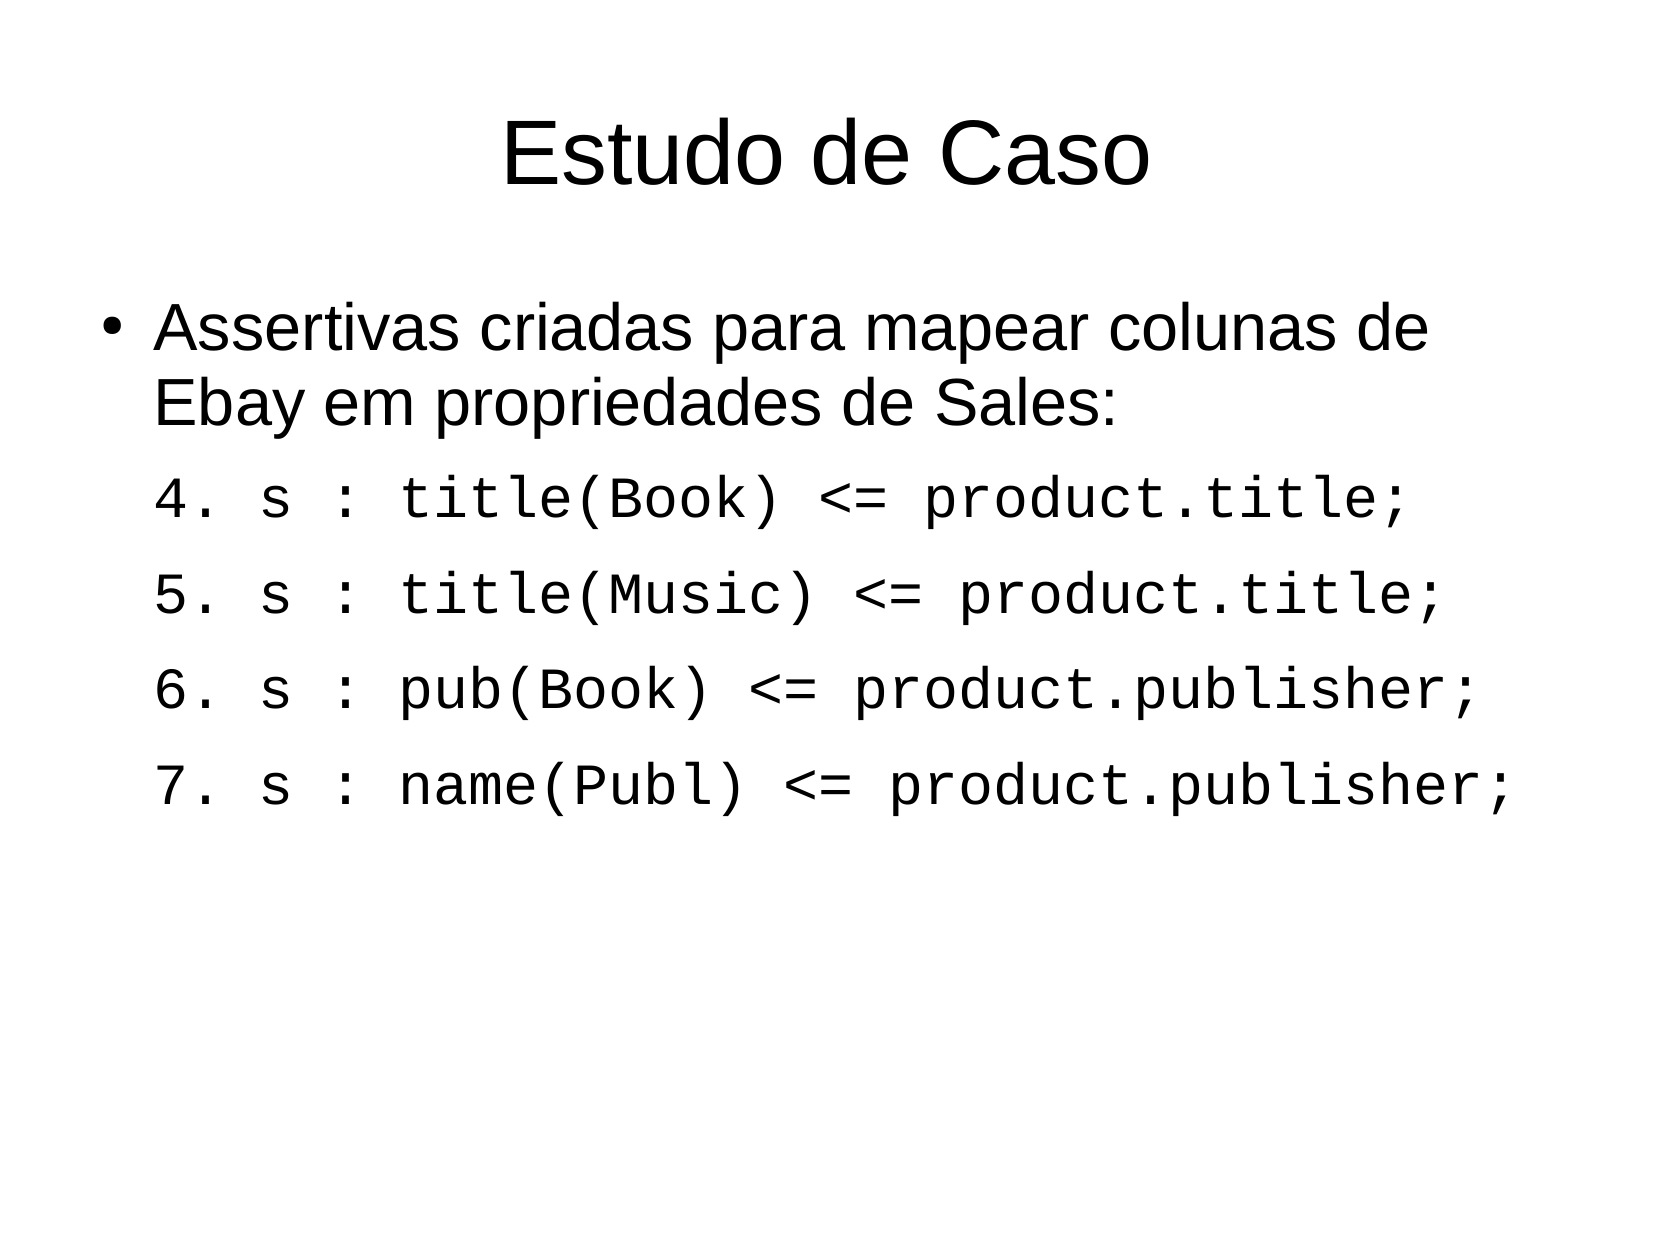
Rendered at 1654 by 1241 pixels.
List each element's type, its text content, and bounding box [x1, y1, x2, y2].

list Assertivas criadas para mapear colunas de Ebay em propriedades de Sales: 4. s : title(Book) <= product.title; 5. s : title(Music) <= product.title; 6. s : pub(Book) <= product.publisher; 7. s : name(Publ) <= product.publisher; [82, 290, 1571, 1109]
title Estudo de Caso [82, 49, 1571, 257]
